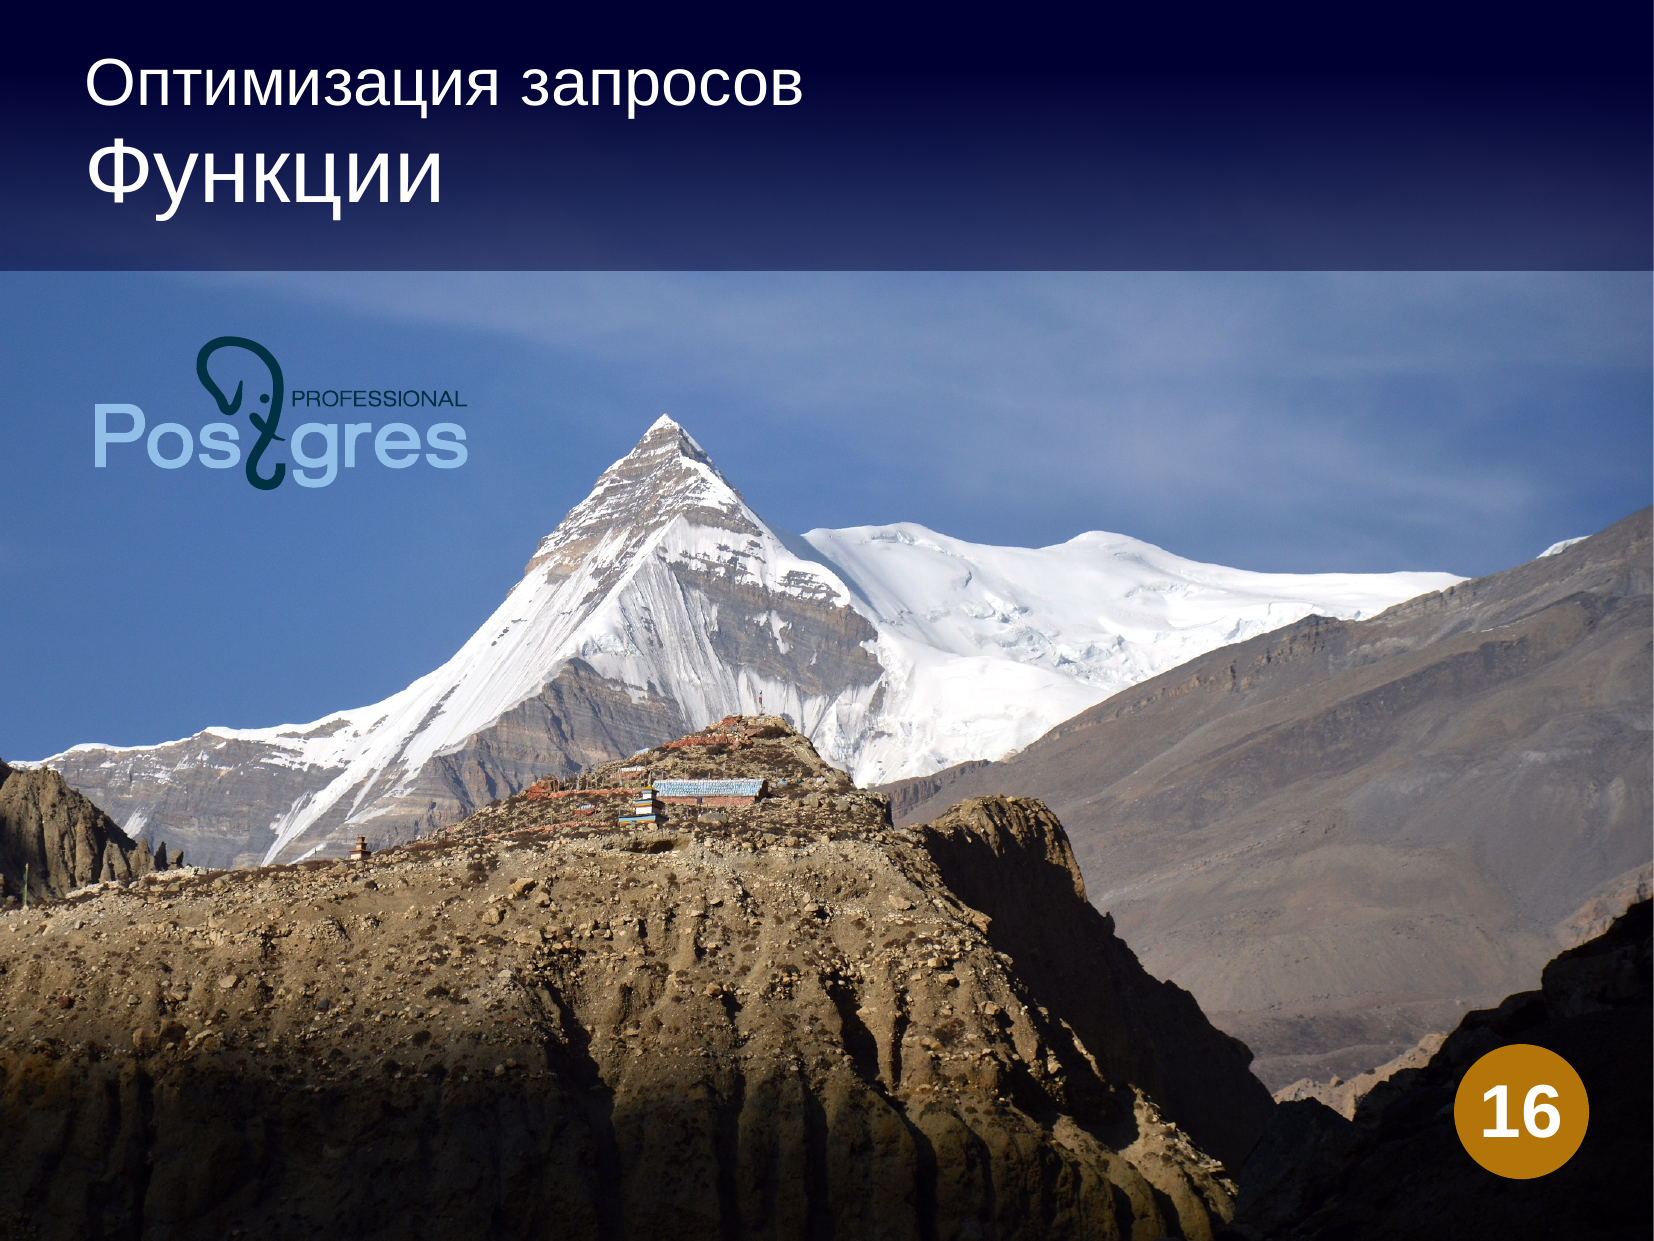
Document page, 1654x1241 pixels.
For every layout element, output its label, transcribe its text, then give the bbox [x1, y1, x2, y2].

picture [0, 271, 1654, 1241]
text_box 16 [1454, 1044, 1590, 1180]
title Оптимизация запросов Функции [84, 44, 1636, 251]
